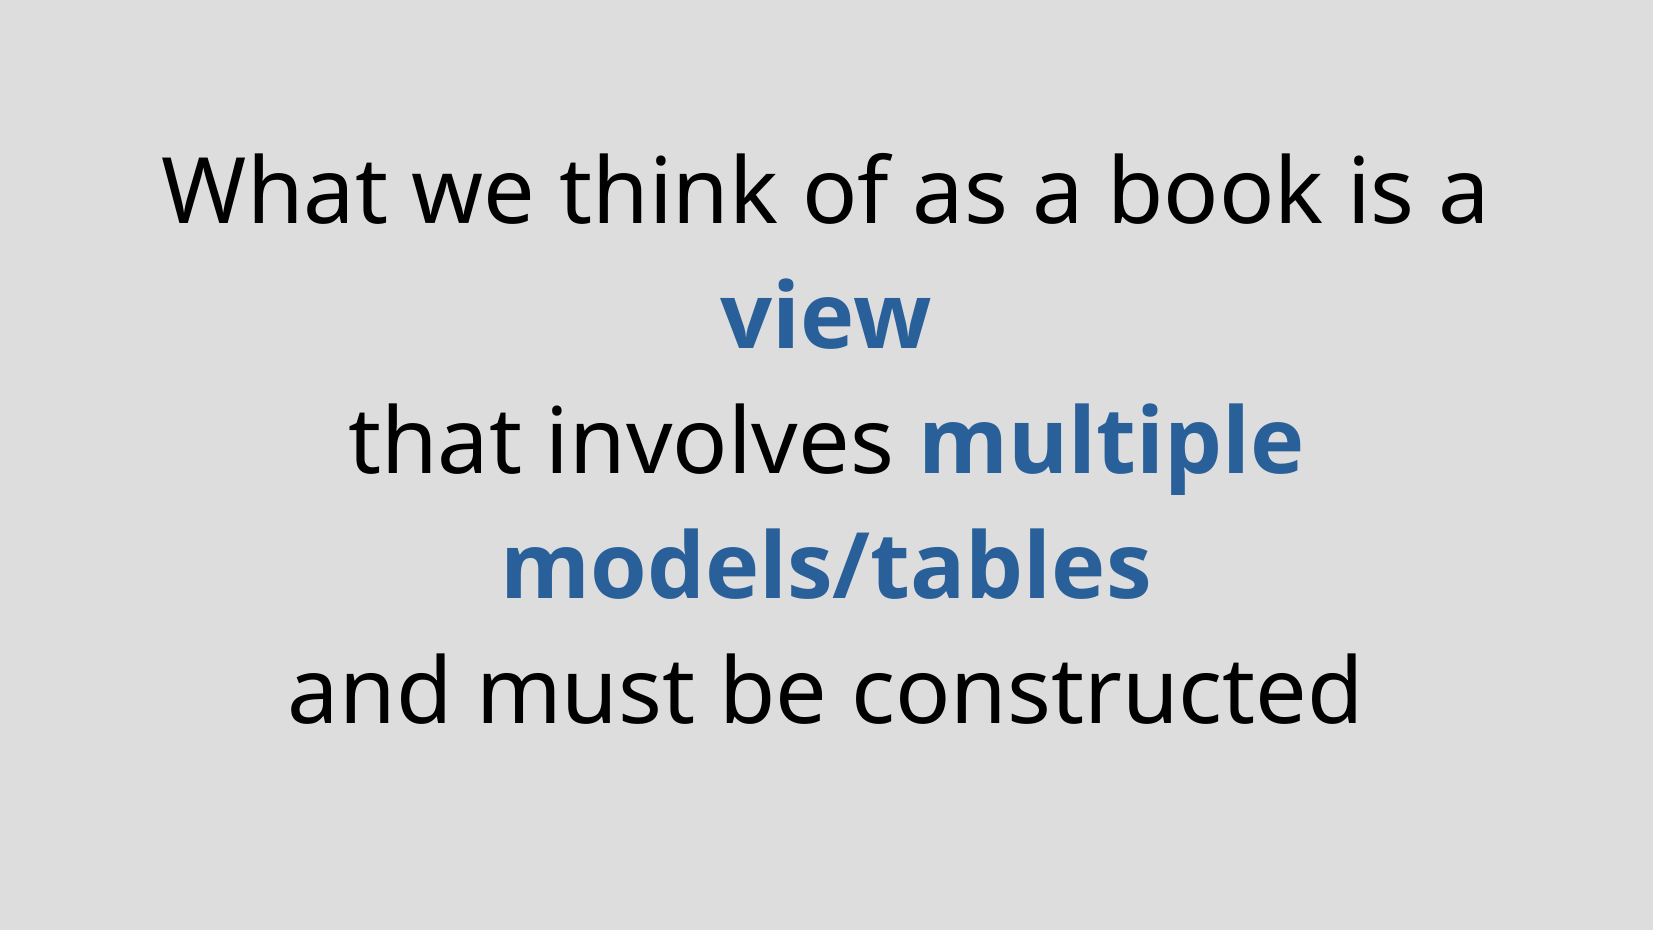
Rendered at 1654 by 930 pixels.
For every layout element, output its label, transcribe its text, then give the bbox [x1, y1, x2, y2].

subtitle What we think of as a book is a view that involves multiple models/tables and must be constructed [82, 78, 1571, 799]
